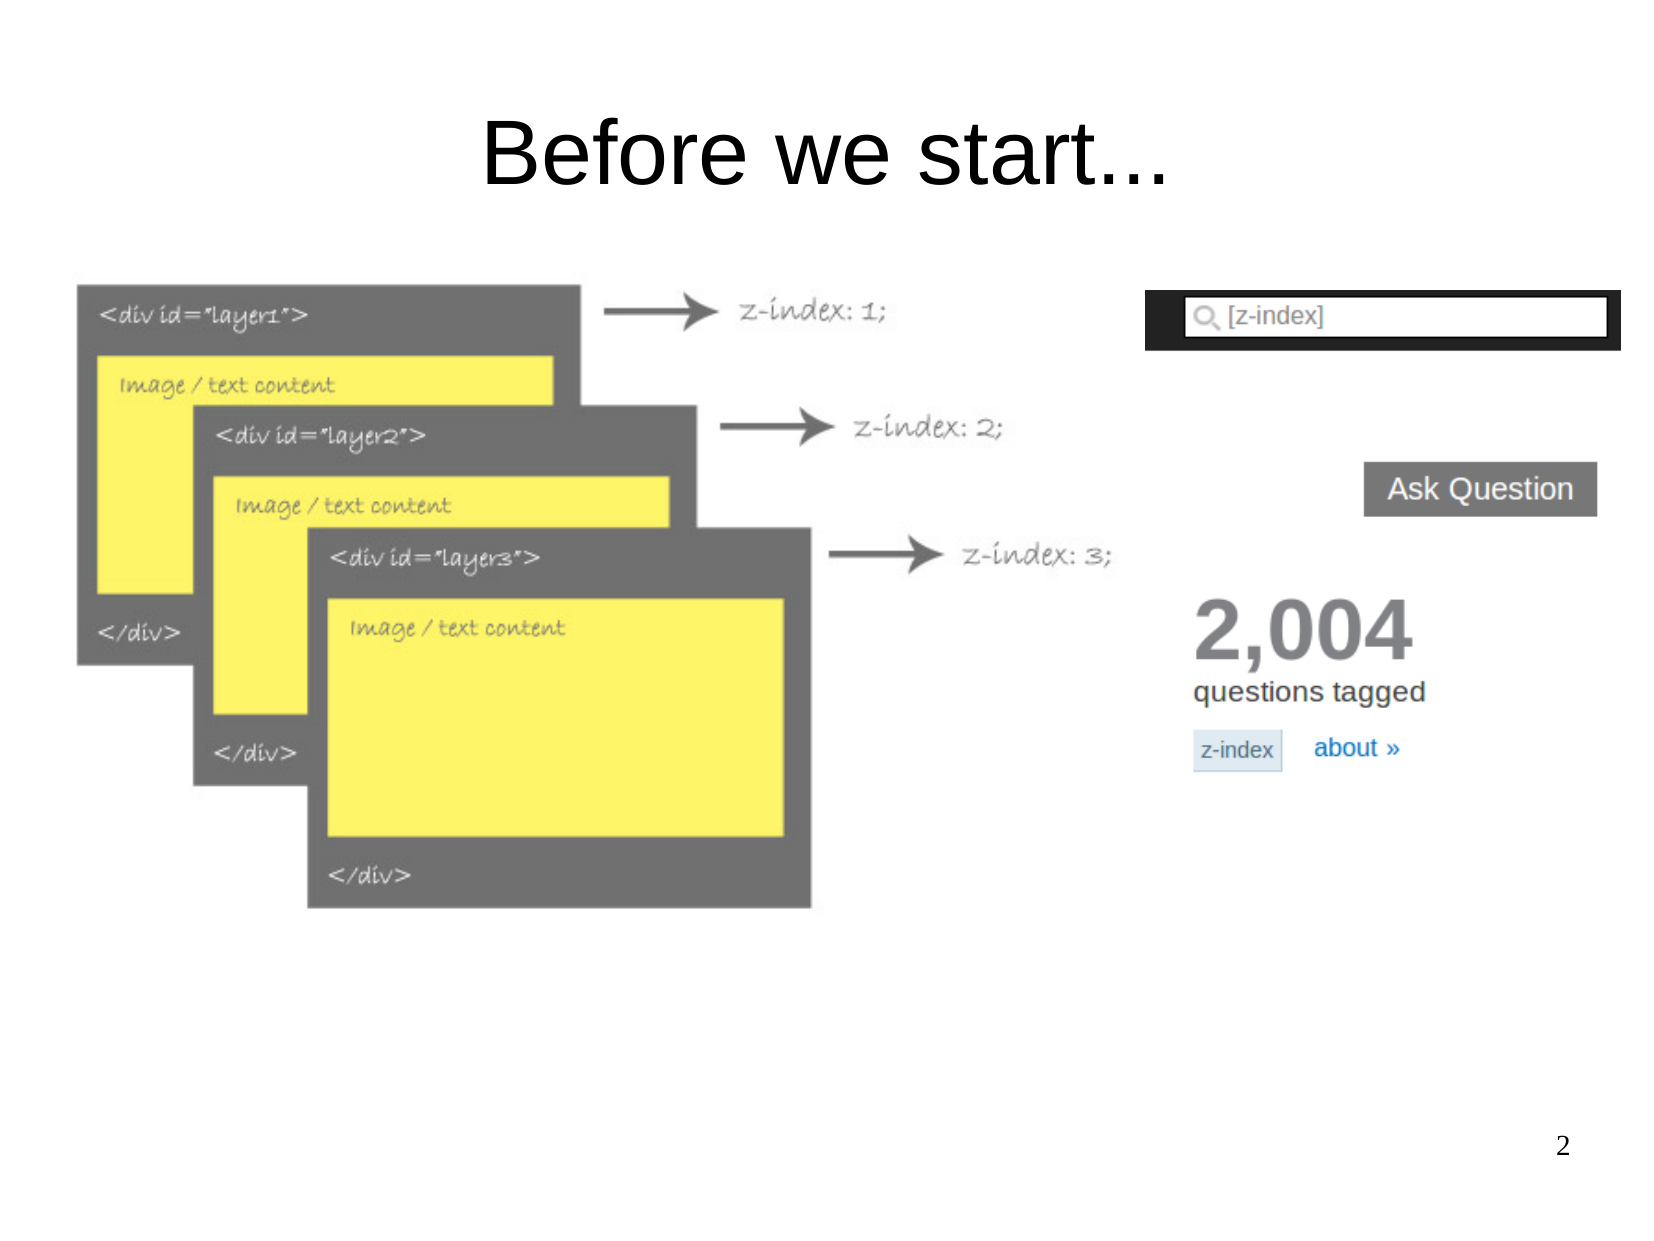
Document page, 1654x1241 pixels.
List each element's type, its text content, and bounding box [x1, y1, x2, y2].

picture [57, 230, 1126, 961]
picture [1145, 290, 1621, 781]
title Before we start... [82, 49, 1571, 257]
